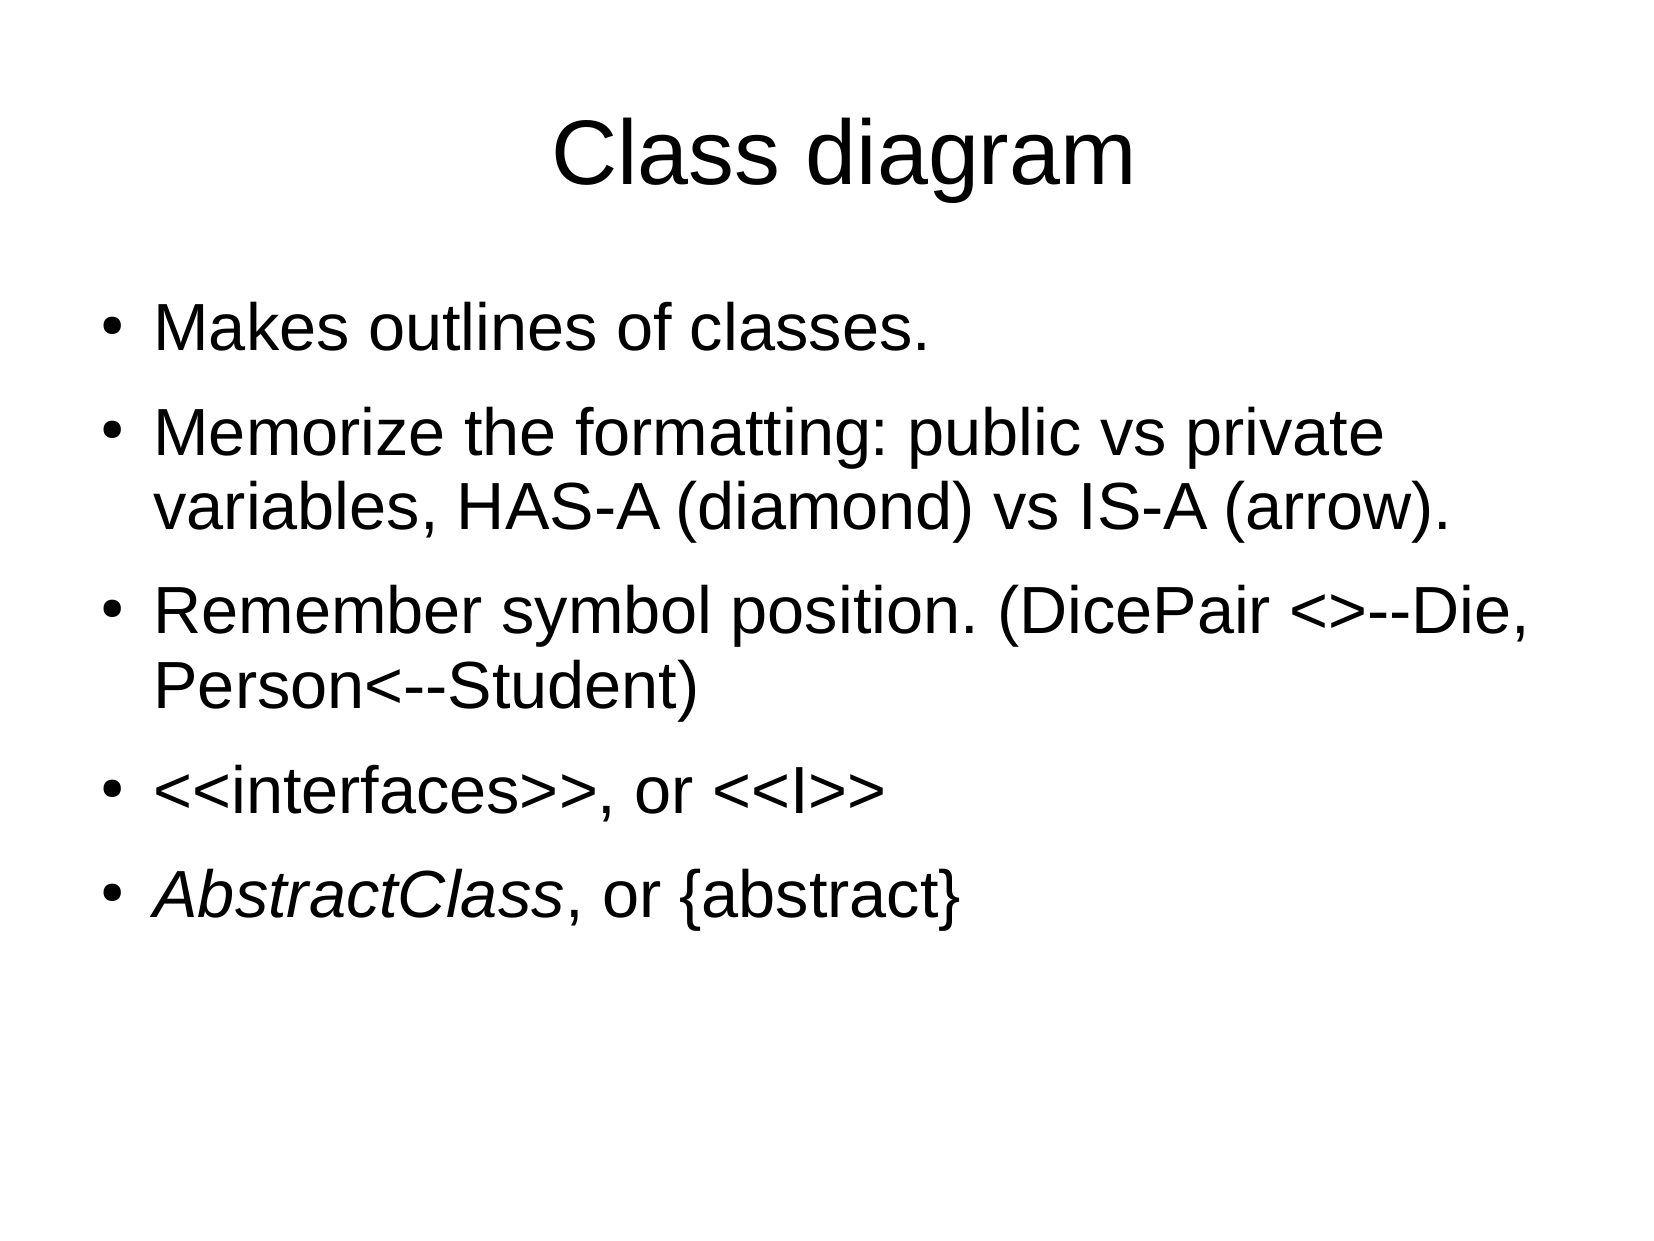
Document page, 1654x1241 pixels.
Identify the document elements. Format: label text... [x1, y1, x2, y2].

title Class diagram [82, 49, 1571, 257]
list Makes outlines of classes. Memorize the formatting: public vs private variables, HAS-A (diamond) vs IS-A (arrow). Remember symbol position. (DicePair <>--Die, Person<--Student) <<interfaces>>, or <<I>> AbstractClass, or {abstract} [82, 290, 1571, 1010]
